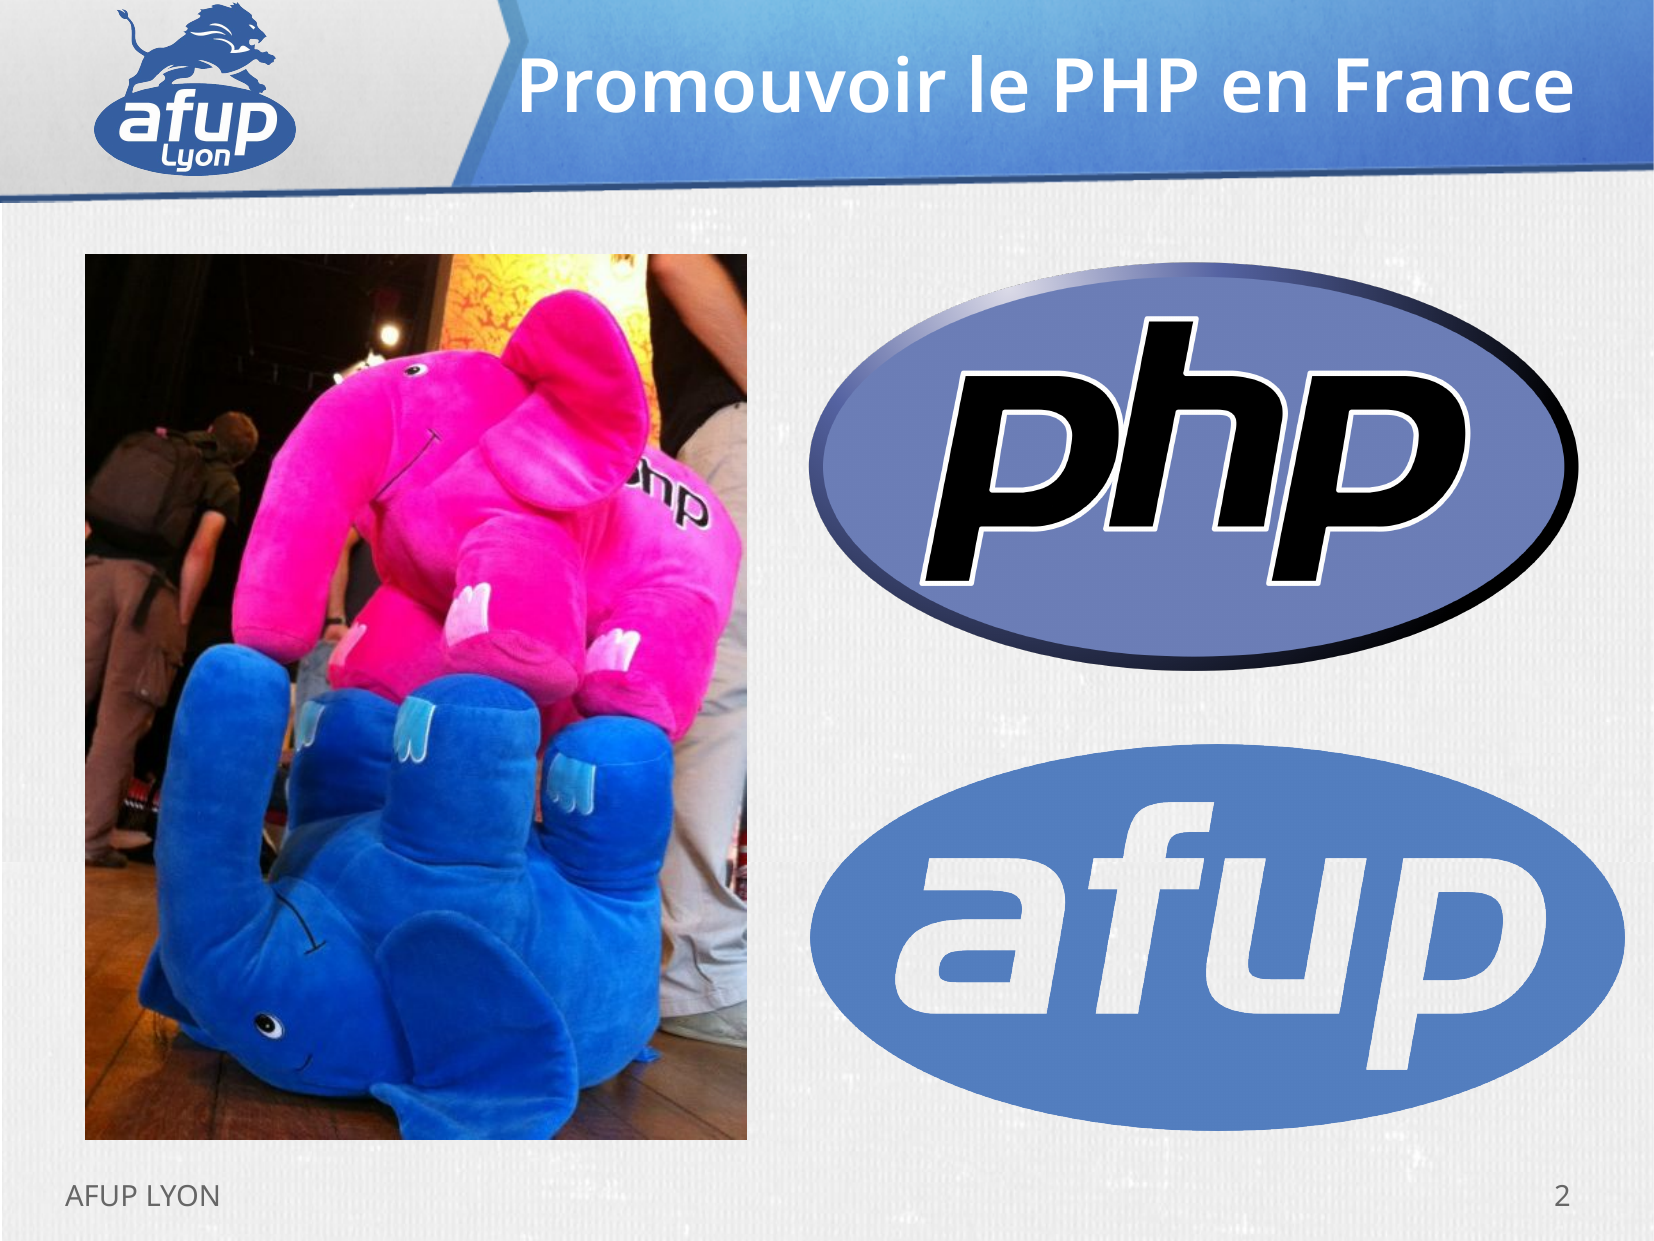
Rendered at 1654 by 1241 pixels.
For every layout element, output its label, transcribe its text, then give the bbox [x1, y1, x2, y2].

picture [0, 0, 1654, 1241]
title Promouvoir le PHP en France [407, 37, 1577, 130]
